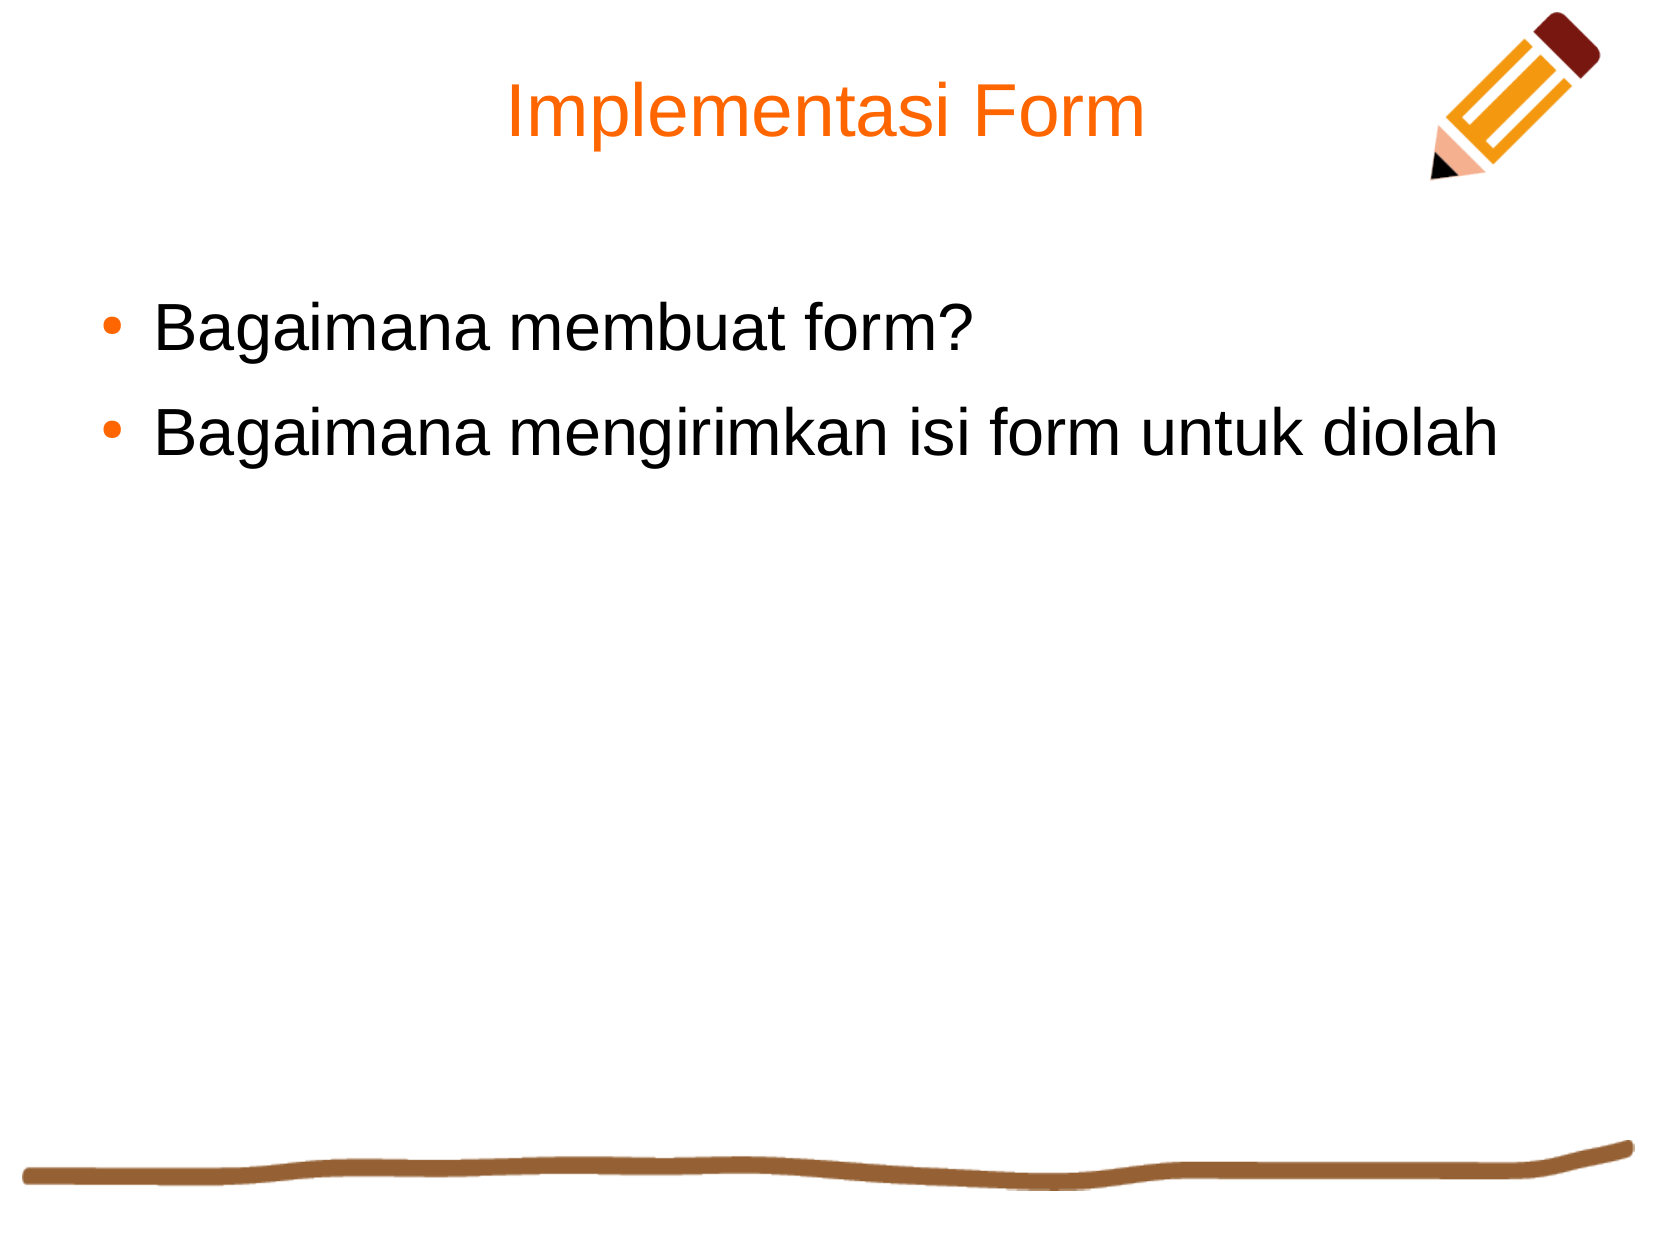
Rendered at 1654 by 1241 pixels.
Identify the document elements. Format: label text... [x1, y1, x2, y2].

list Bagaimana membuat form? Bagaimana mengirimkan isi form untuk diolah [82, 290, 1539, 1122]
picture [22, 1140, 1635, 1191]
title Implementasi Form [82, 49, 1571, 172]
picture [1430, 12, 1601, 181]
